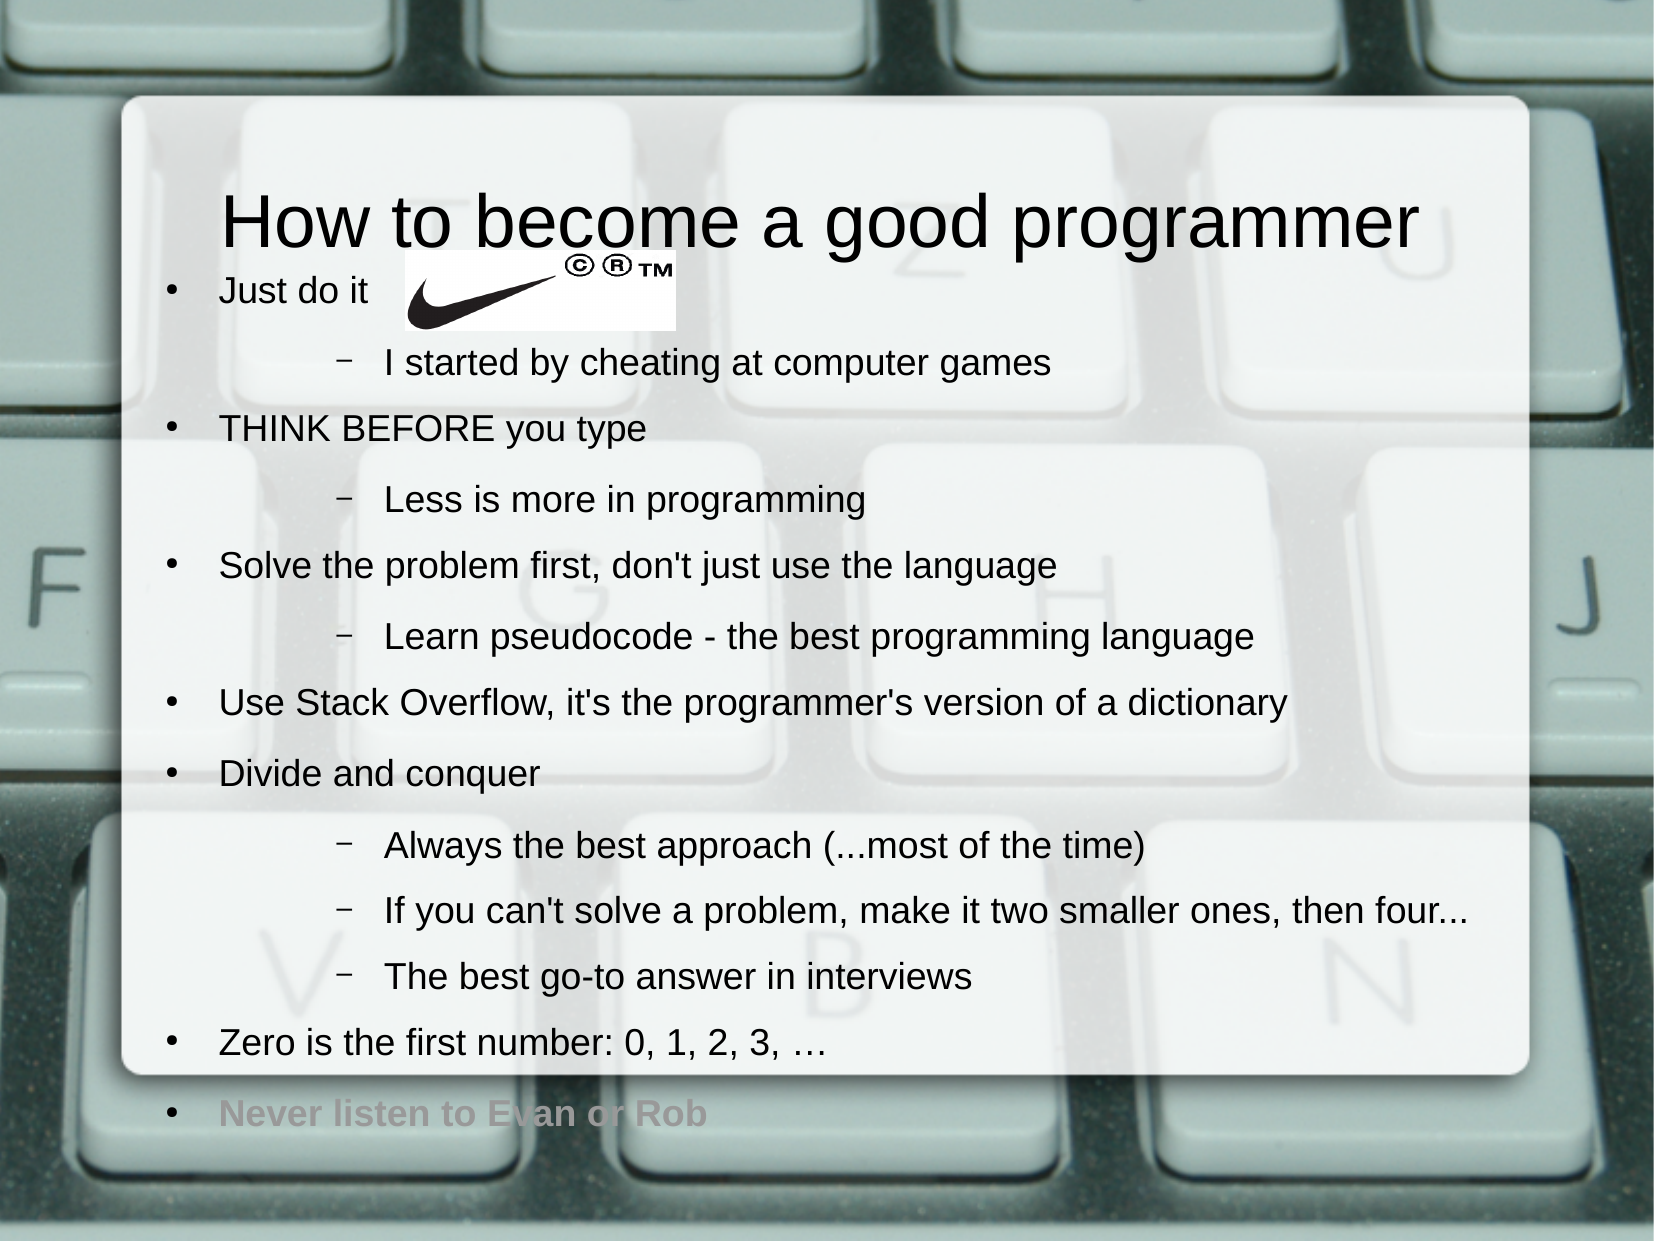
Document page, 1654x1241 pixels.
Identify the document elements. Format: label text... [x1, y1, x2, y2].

title How to become a good programmer [135, 117, 1506, 325]
list Just do it I started by cheating at computer games THINK BEFORE you type Less is more in programming Solve the problem first, don't just use the language Learn pseudocode - the best programming language Use Stack Overflow, it's the programmer's version of a dictionary Divide and conquer Always the best approach (...most of the time) If you can't solve a problem, make it two smaller ones, then four... The best go-to answer in interviews Zero is the first number: 0, 1, 2, 3, … Never listen to Evan or Rob [147, 270, 1506, 1149]
picture [0, 0, 1654, 1241]
